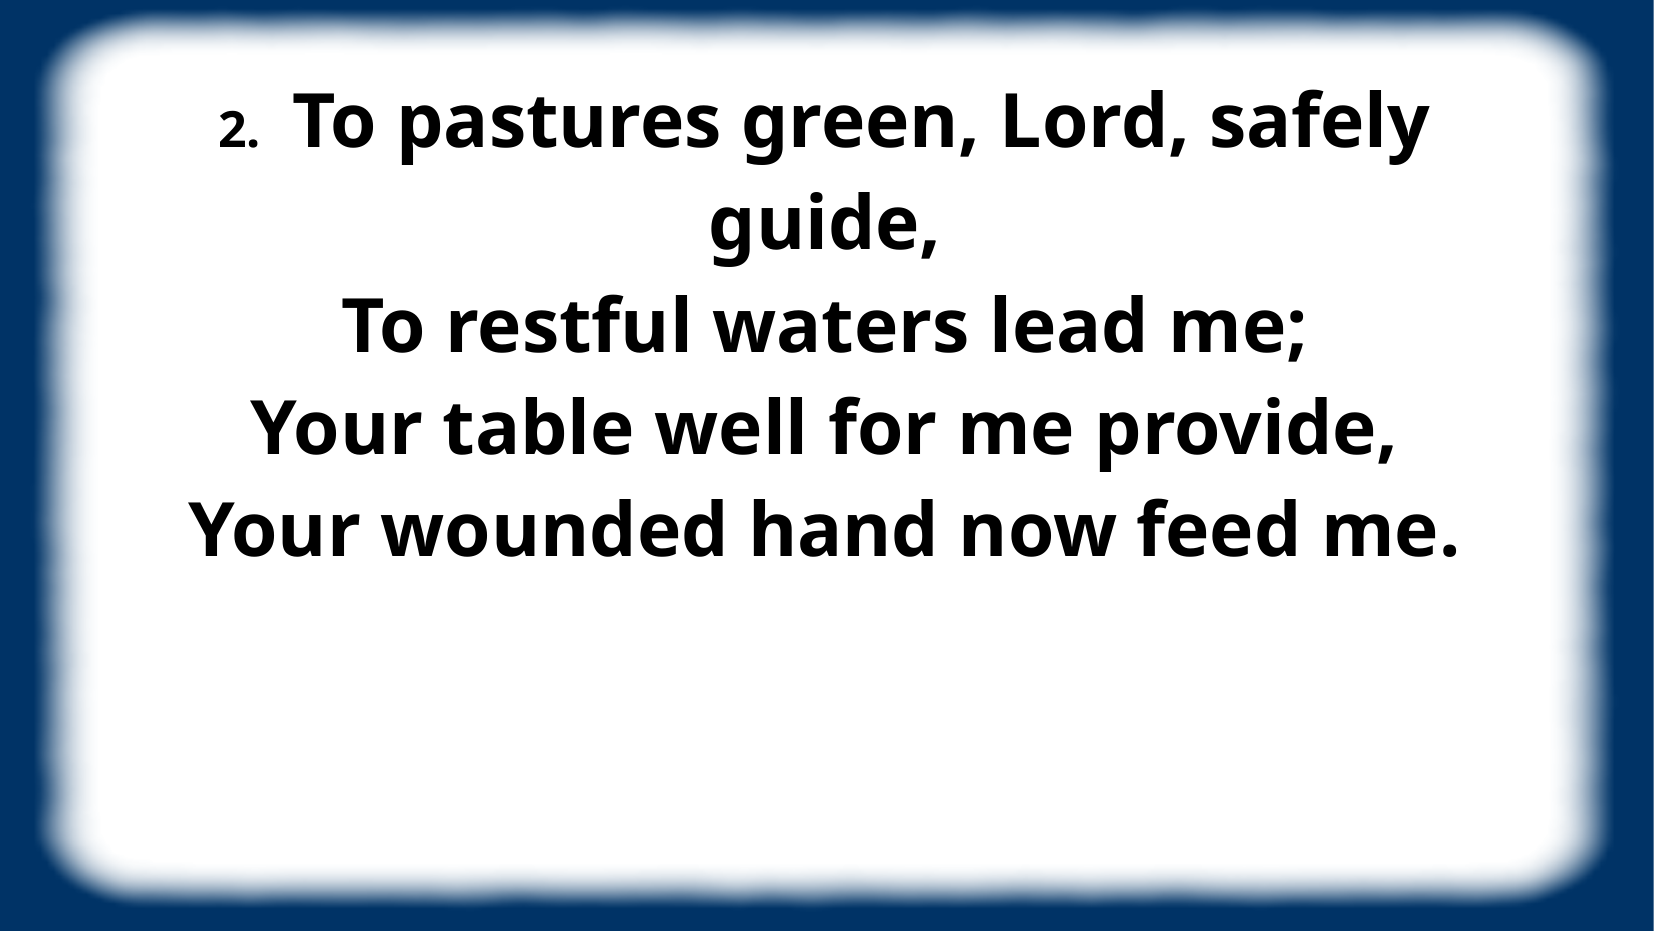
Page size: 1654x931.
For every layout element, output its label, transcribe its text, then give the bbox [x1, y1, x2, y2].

text_box 2. To pastures green, Lord, safely guide, To restful waters lead me; Your table well for me provide, Your wounded hand now feed me. [90, 60, 1561, 475]
picture [0, 0, 1654, 931]
